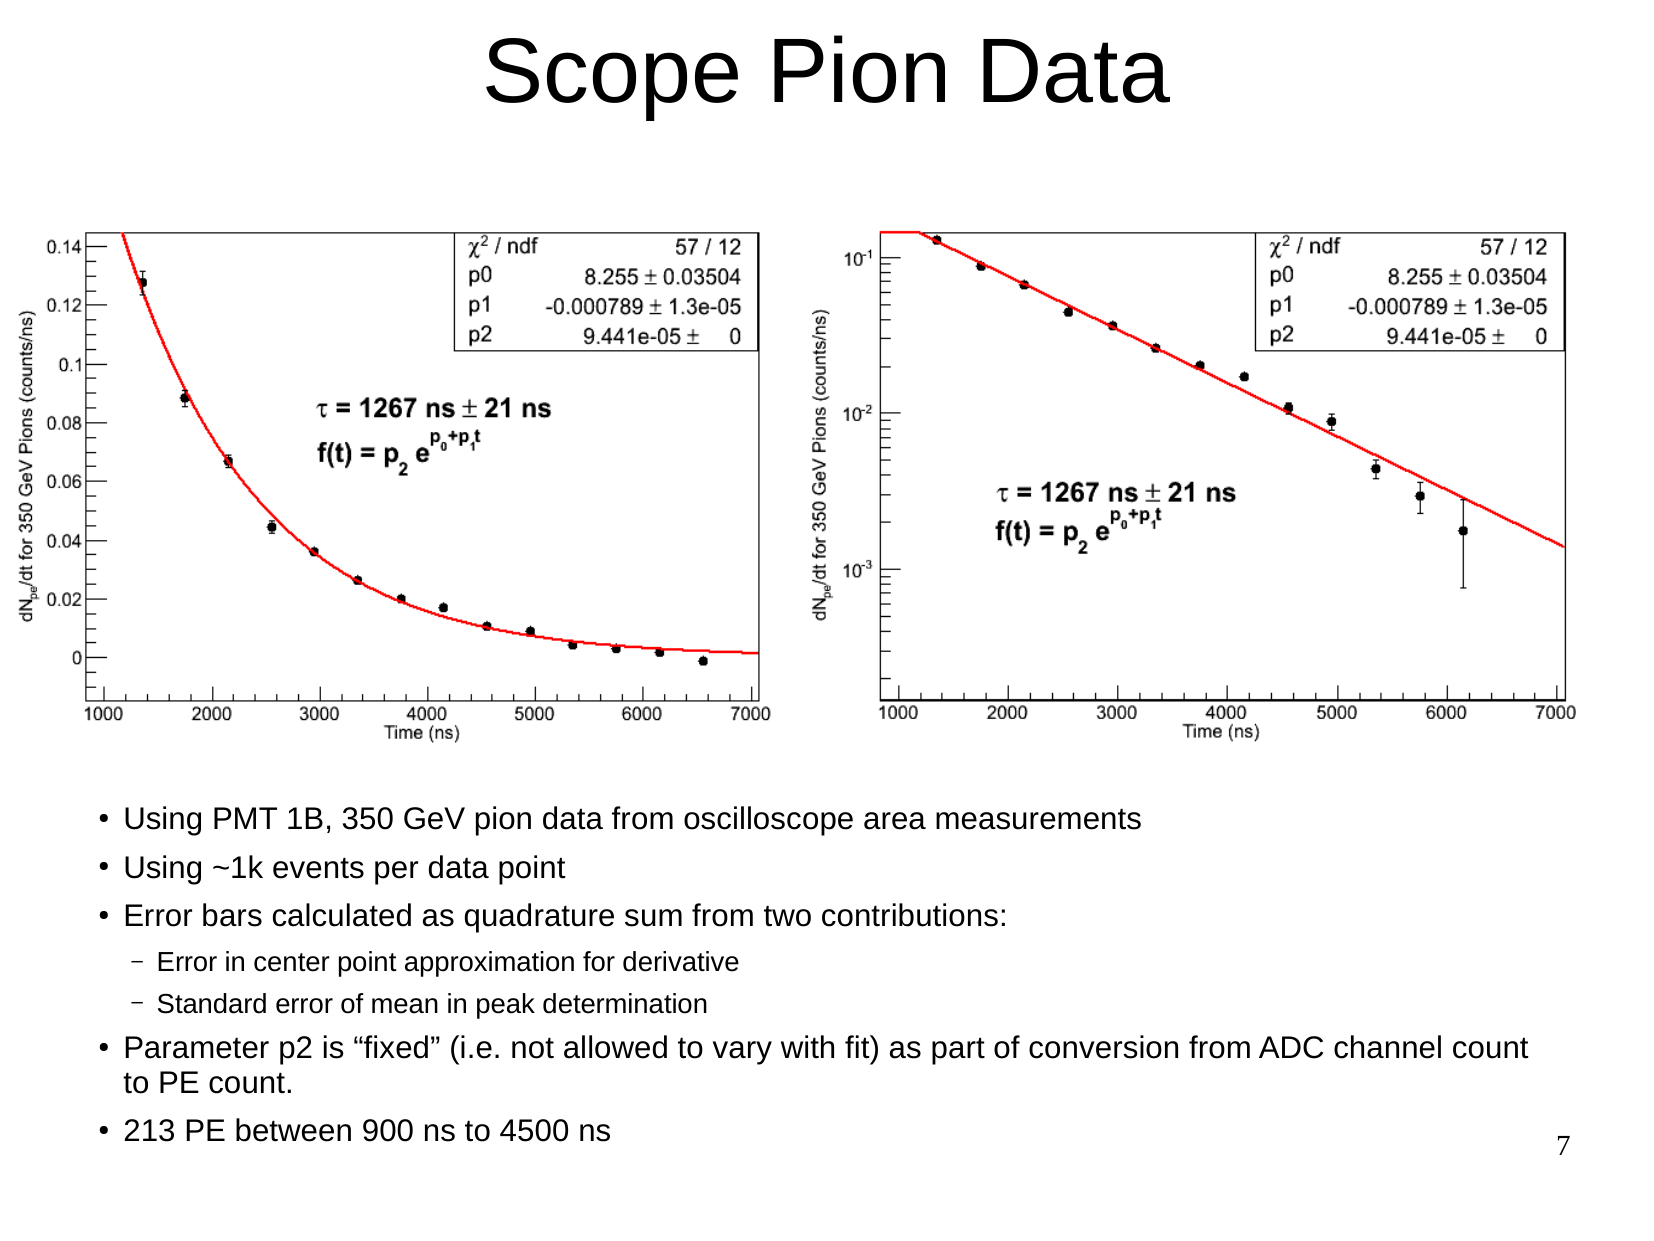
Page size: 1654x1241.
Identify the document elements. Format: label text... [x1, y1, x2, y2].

list Using PMT 1B, 350 GeV pion data from oscilloscope area measurements Using ~1k events per data point Error bars calculated as quadrature sum from two contributions: Error in center point approximation for derivative Standard error of mean in peak determination Parameter p2 is “fixed” (i.e. not allowed to vary with fit) as part of conversion from ADC channel count to PE count. 213 PE between 900 ns to 4500 ns [90, 801, 1546, 1156]
title Scope Pion Data [82, 0, 1571, 174]
picture [2, 174, 1651, 760]
